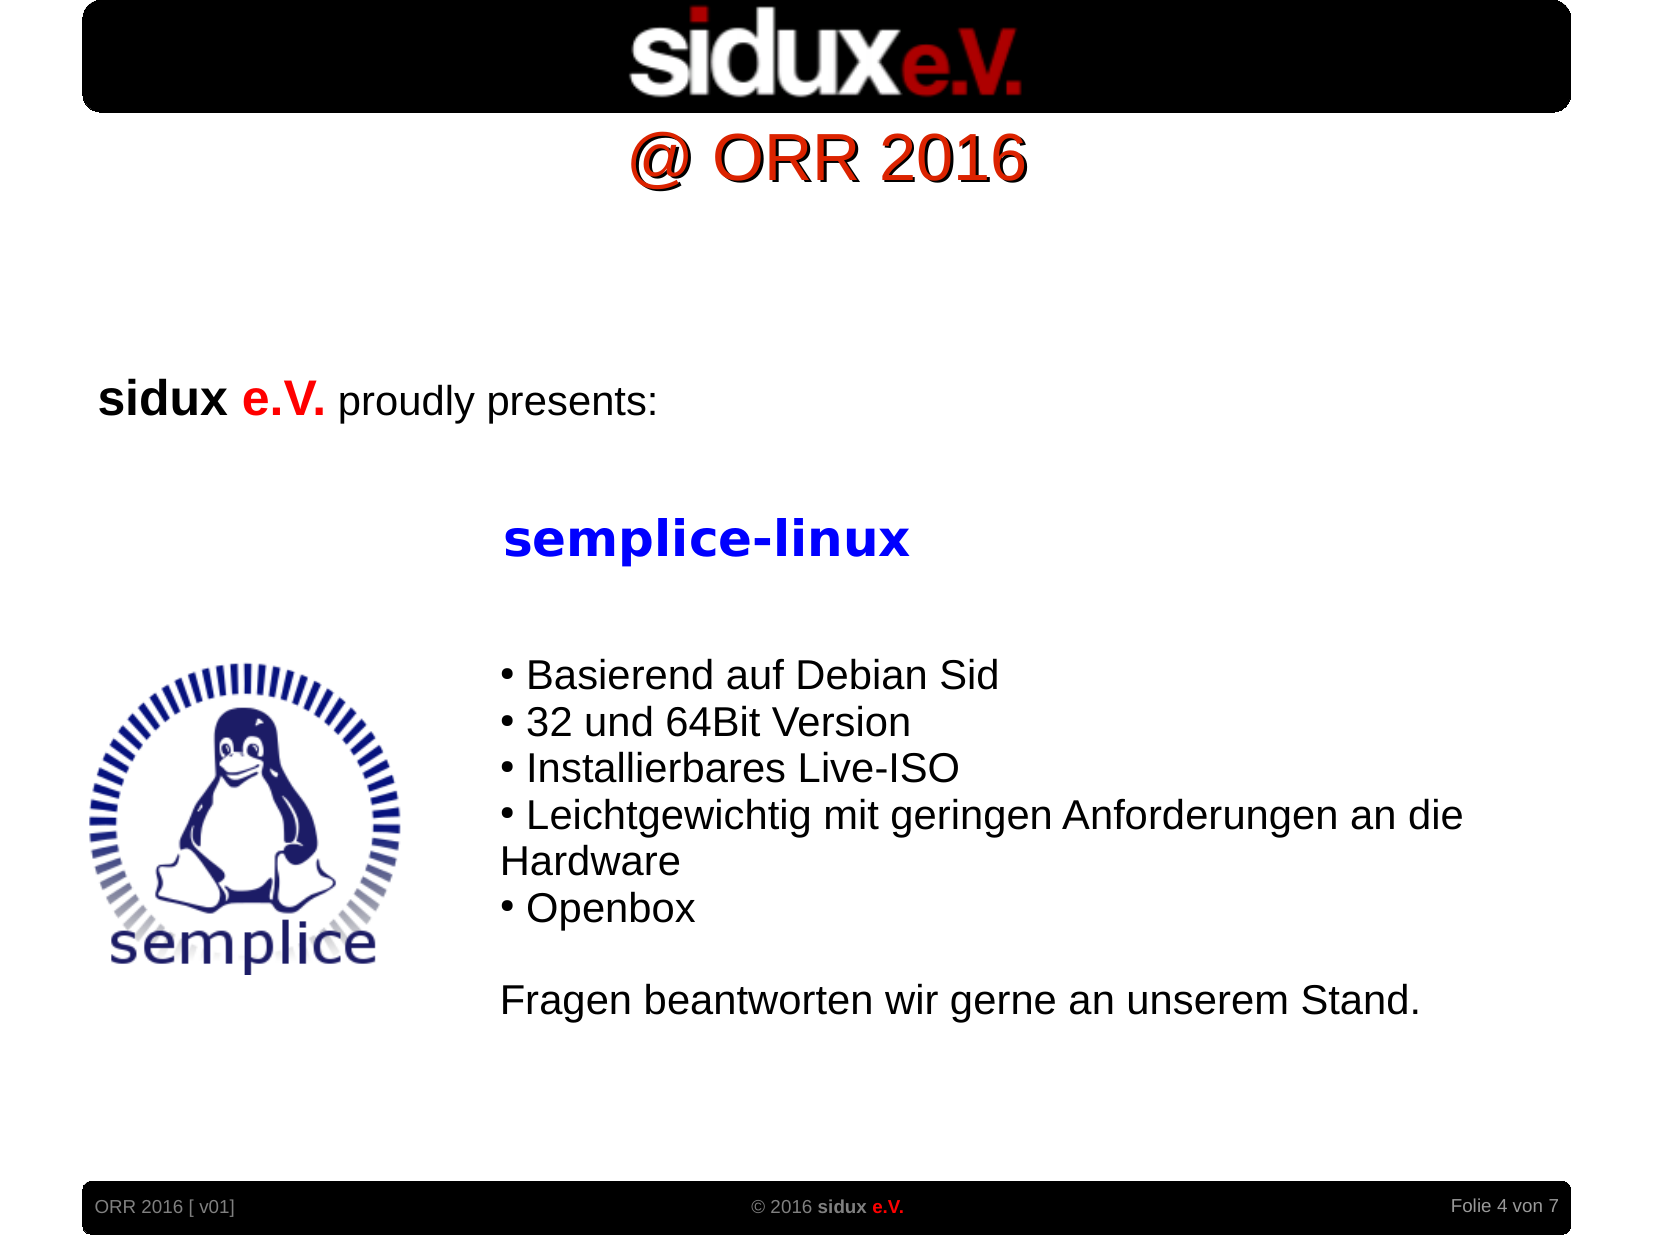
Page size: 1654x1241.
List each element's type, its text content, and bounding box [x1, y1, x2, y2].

text_box @ ORR 2016 [82, 112, 1571, 213]
text_box sidux e.V. proudly presents: semplice-linux Basierend auf Debian Sid 32 und 64Bit Version Installierbares Live-ISO Leichtgewichtig mit geringen Anforderungen an die Hardware Openbox Fragen beantworten wir gerne an unserem Stand. [82, 224, 1571, 1170]
picture [609, 0, 1028, 110]
picture [88, 661, 402, 975]
